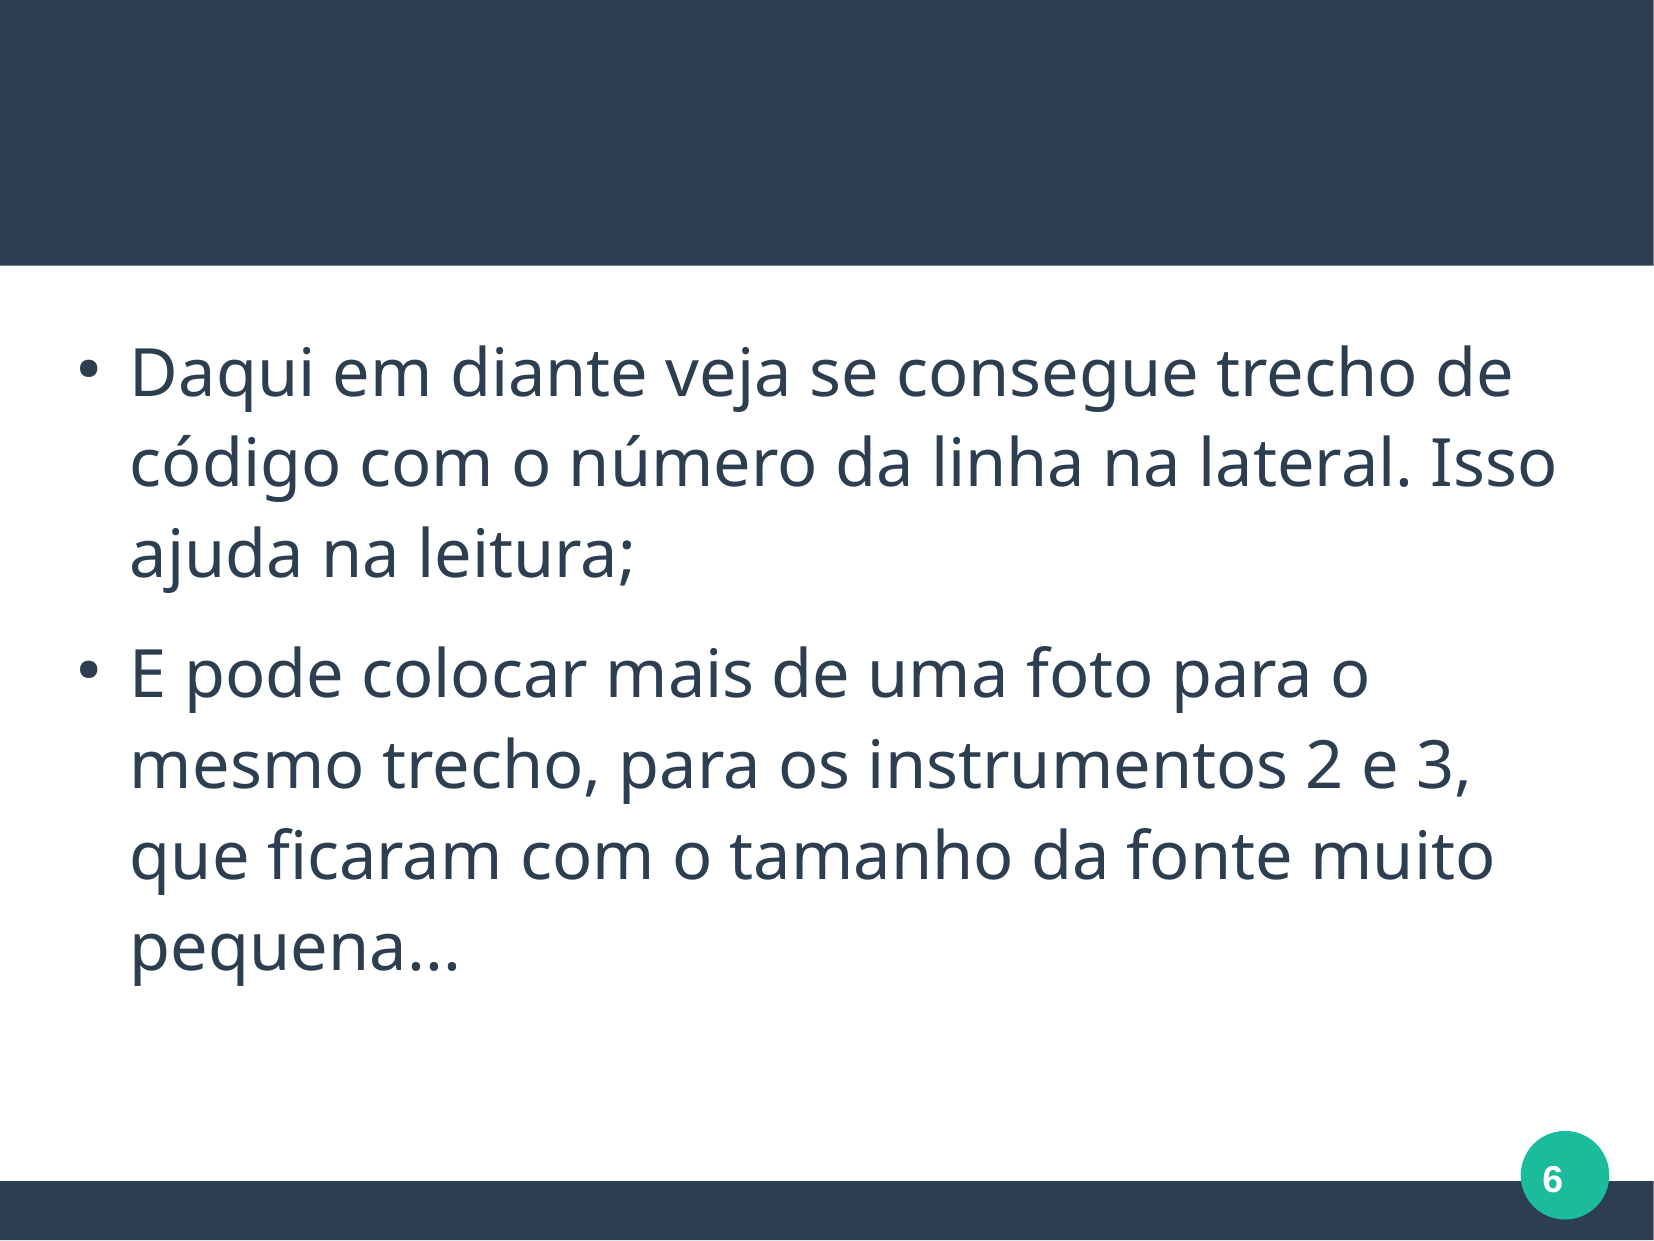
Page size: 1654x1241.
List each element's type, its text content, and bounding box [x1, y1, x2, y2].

list Daqui em diante veja se consegue trecho de código com o número da linha na lateral. Isso ajuda na leitura; E pode colocar mais de uma foto para o mesmo trecho, para os instrumentos 2 e 3, que ficaram com o tamanho da fonte muito pequena... [59, 324, 1595, 1152]
